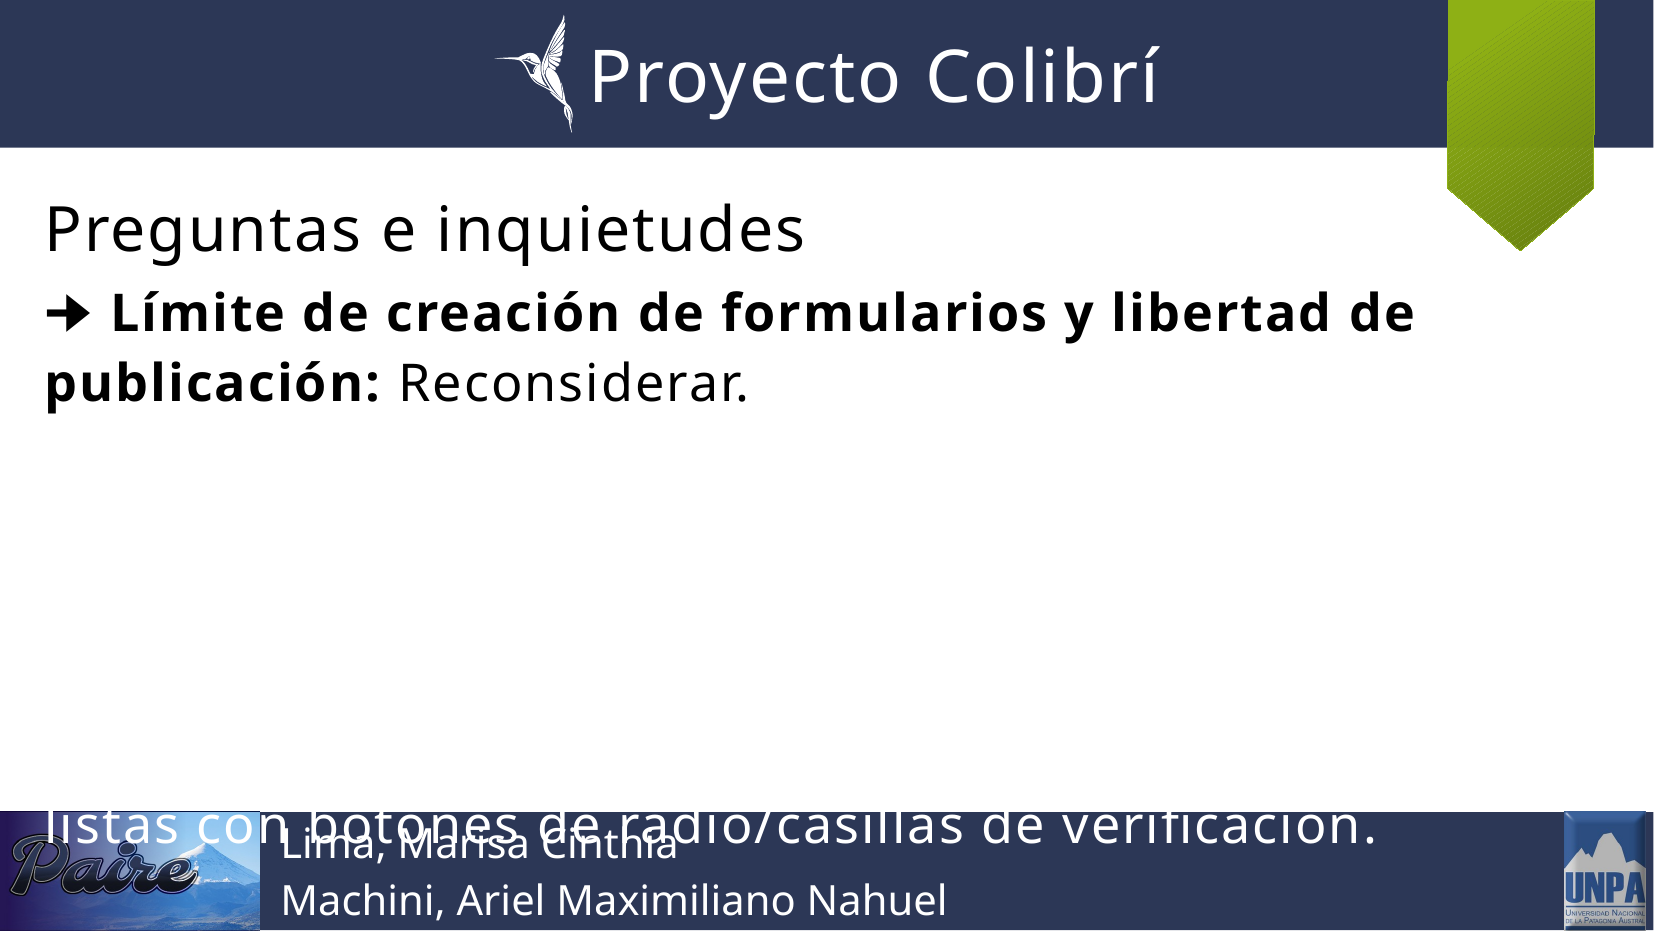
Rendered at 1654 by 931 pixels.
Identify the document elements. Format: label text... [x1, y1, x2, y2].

text_box [260, 812, 265, 931]
text_box [1646, 812, 1654, 931]
text_box [0, 0, 1654, 177]
text_box Proyecto Colibrí [556, 20, 1192, 127]
picture [0, 811, 260, 931]
text_box Lima, Marisa Cinthia Machini, Ariel Maximiliano Nahuel [265, 812, 1001, 931]
text_box [1001, 812, 1564, 931]
text_box Preguntas e inquietudes 🠊 Límite de creación de formularios y libertad de publicación: Reconsiderar. 🠊 Inclusión de CAPTCHAs para el envío de formularios. 🠊 ¿Existe algún formato a seguir para el envío de mensajes por correo? 🠊 Número máximo de opciones para los campos de tipo lista. De momento: 50 para listas desplegables y 20 para listas con botones de radio/casillas de verificación. [29, 177, 1625, 777]
picture [1564, 811, 1646, 931]
picture [494, 14, 573, 133]
